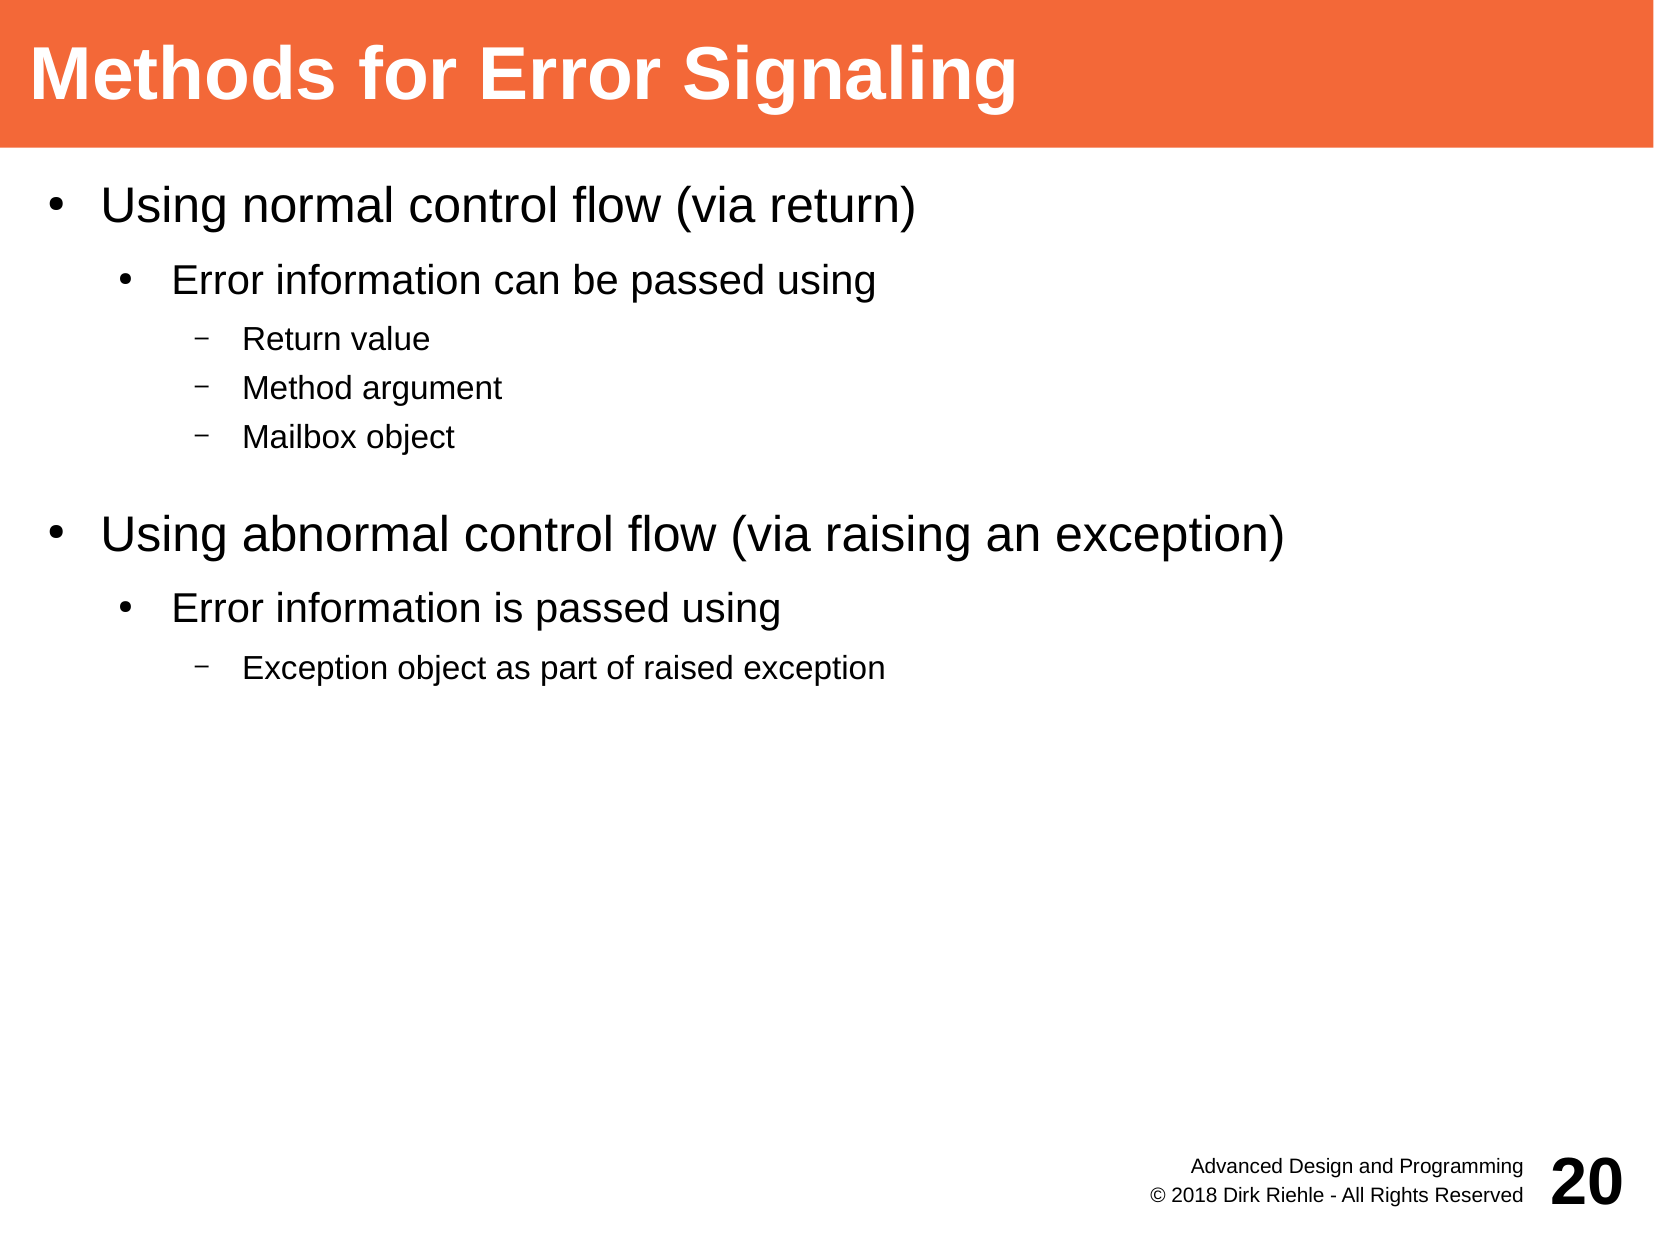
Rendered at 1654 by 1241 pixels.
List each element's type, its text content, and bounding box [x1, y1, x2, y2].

list Using normal control flow (via return) Error information can be passed using Return value Method argument Mailbox object Using abnormal control flow (via raising an exception) Error information is passed using Exception object as part of raised exception [29, 177, 1625, 1063]
title Methods for Error Signaling [0, 0, 1654, 148]
